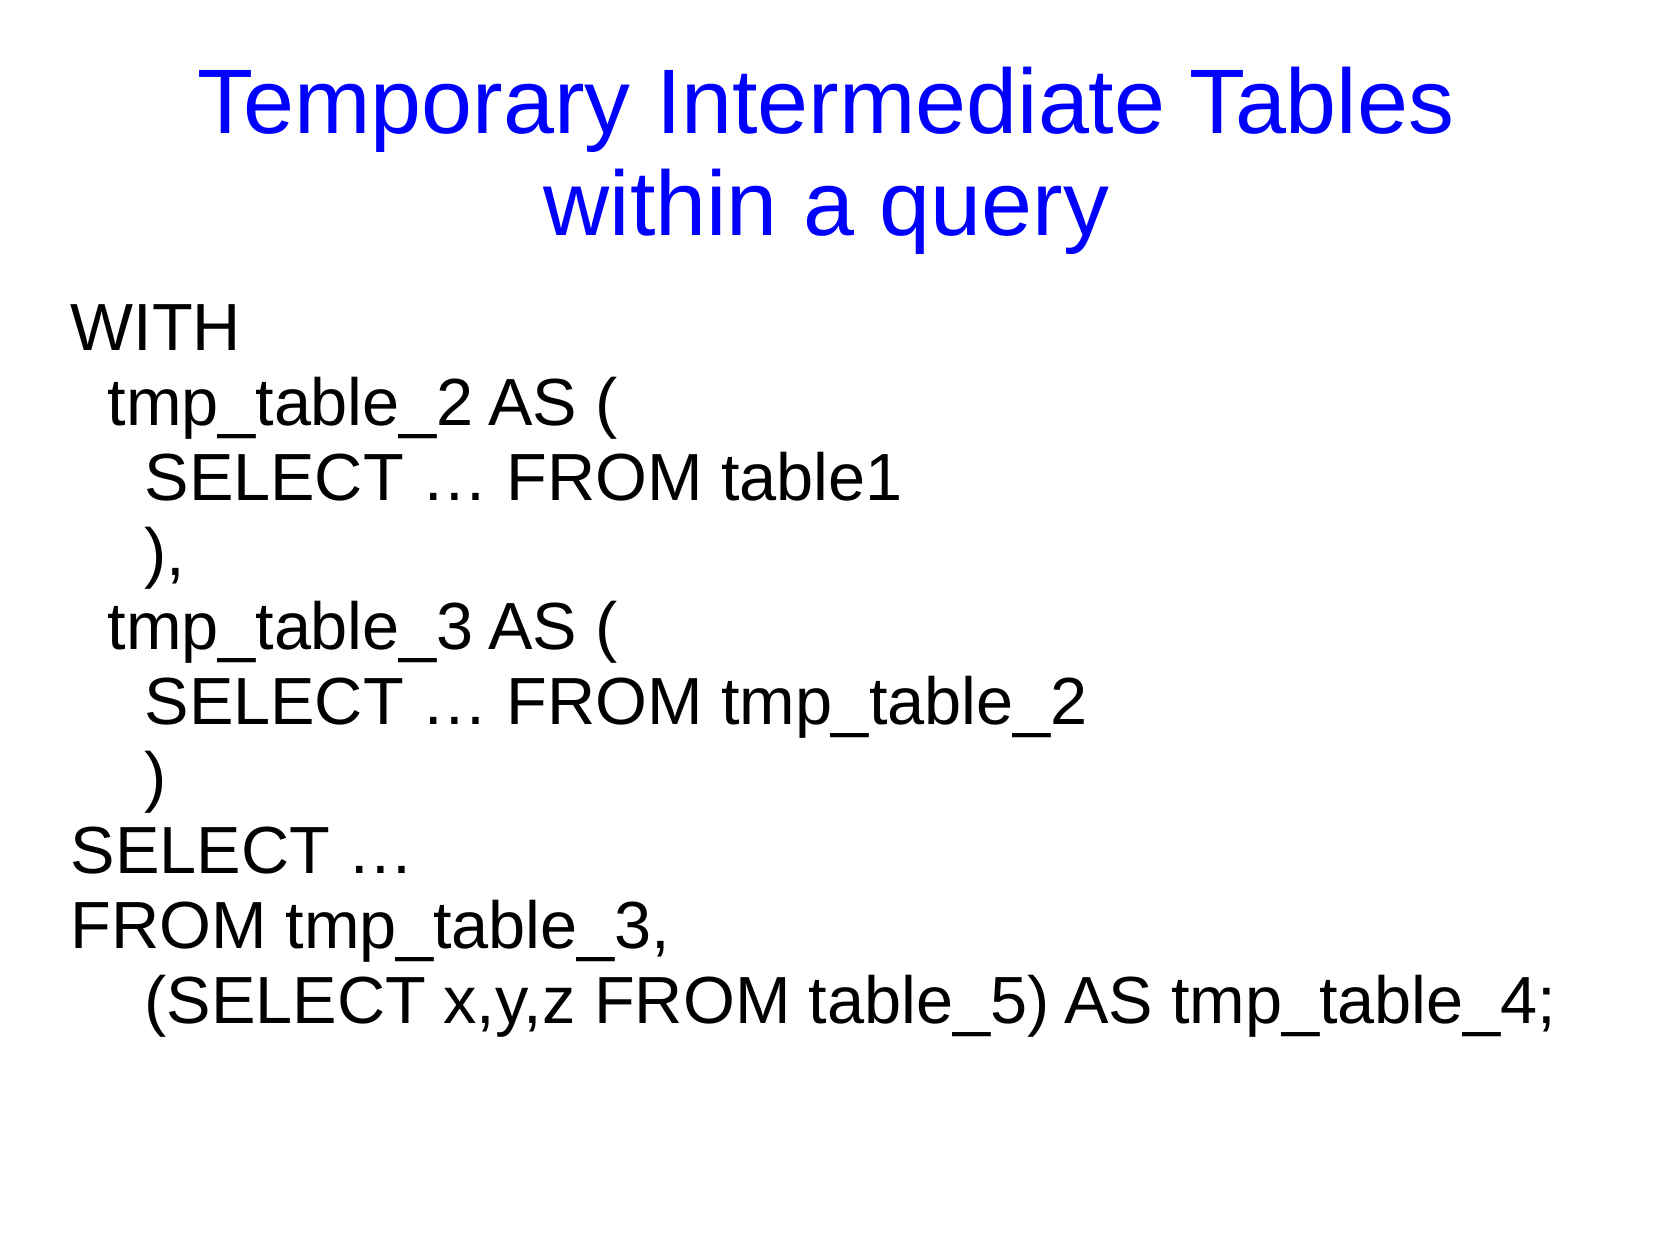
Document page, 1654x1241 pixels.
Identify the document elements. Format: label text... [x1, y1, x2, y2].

title Temporary Intermediate Tables within a query [82, 49, 1571, 257]
list WITH tmp_table_2 AS ( SELECT … FROM table1 ), tmp_table_3 AS ( SELECT … FROM tmp_table_2 ) SELECT … FROM tmp_table_3, (SELECT x,y,z FROM table_5) AS tmp_table_4; [0, 290, 1606, 1109]
